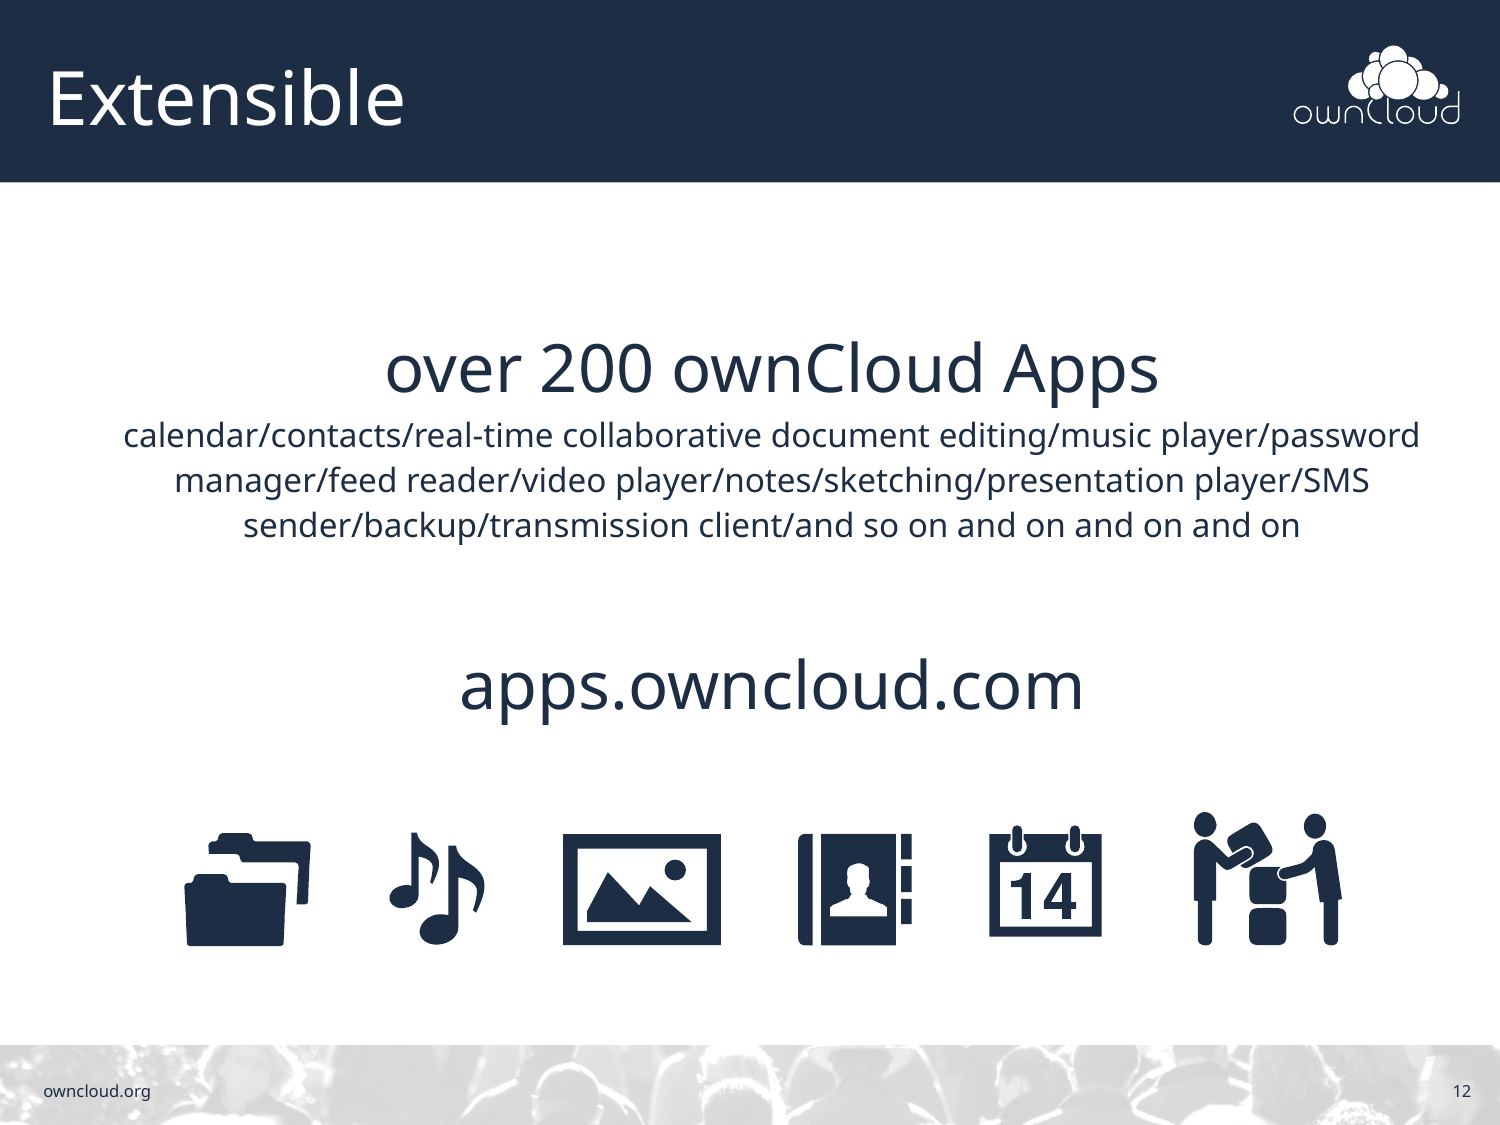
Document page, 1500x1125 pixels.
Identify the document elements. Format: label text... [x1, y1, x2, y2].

text_box [821, 833, 896, 946]
text_box [1193, 822, 1273, 946]
text_box [1193, 812, 1217, 838]
text_box [389, 832, 439, 909]
subtitle over 200 ownCloud Apps calendar/contacts/real-time collaborative document editing/music player/password manager/feed reader/video player/notes/sketching/presentation player/SMS sender/backup/transmission client/and so on and on and on and on apps.owncloud.com [46, 254, 1465, 796]
text_box [563, 834, 721, 946]
text_box [901, 866, 912, 893]
text_box [1249, 840, 1342, 946]
text_box [798, 833, 813, 946]
text_box [419, 845, 485, 945]
text_box [184, 874, 287, 947]
text_box [1303, 813, 1327, 839]
text_box [901, 898, 912, 925]
picture [0, 1045, 1500, 1125]
text_box [208, 833, 311, 905]
text_box [1249, 907, 1287, 946]
text_box [901, 833, 912, 860]
text_box [989, 825, 1102, 937]
title Extensible [46, 5, 1258, 187]
